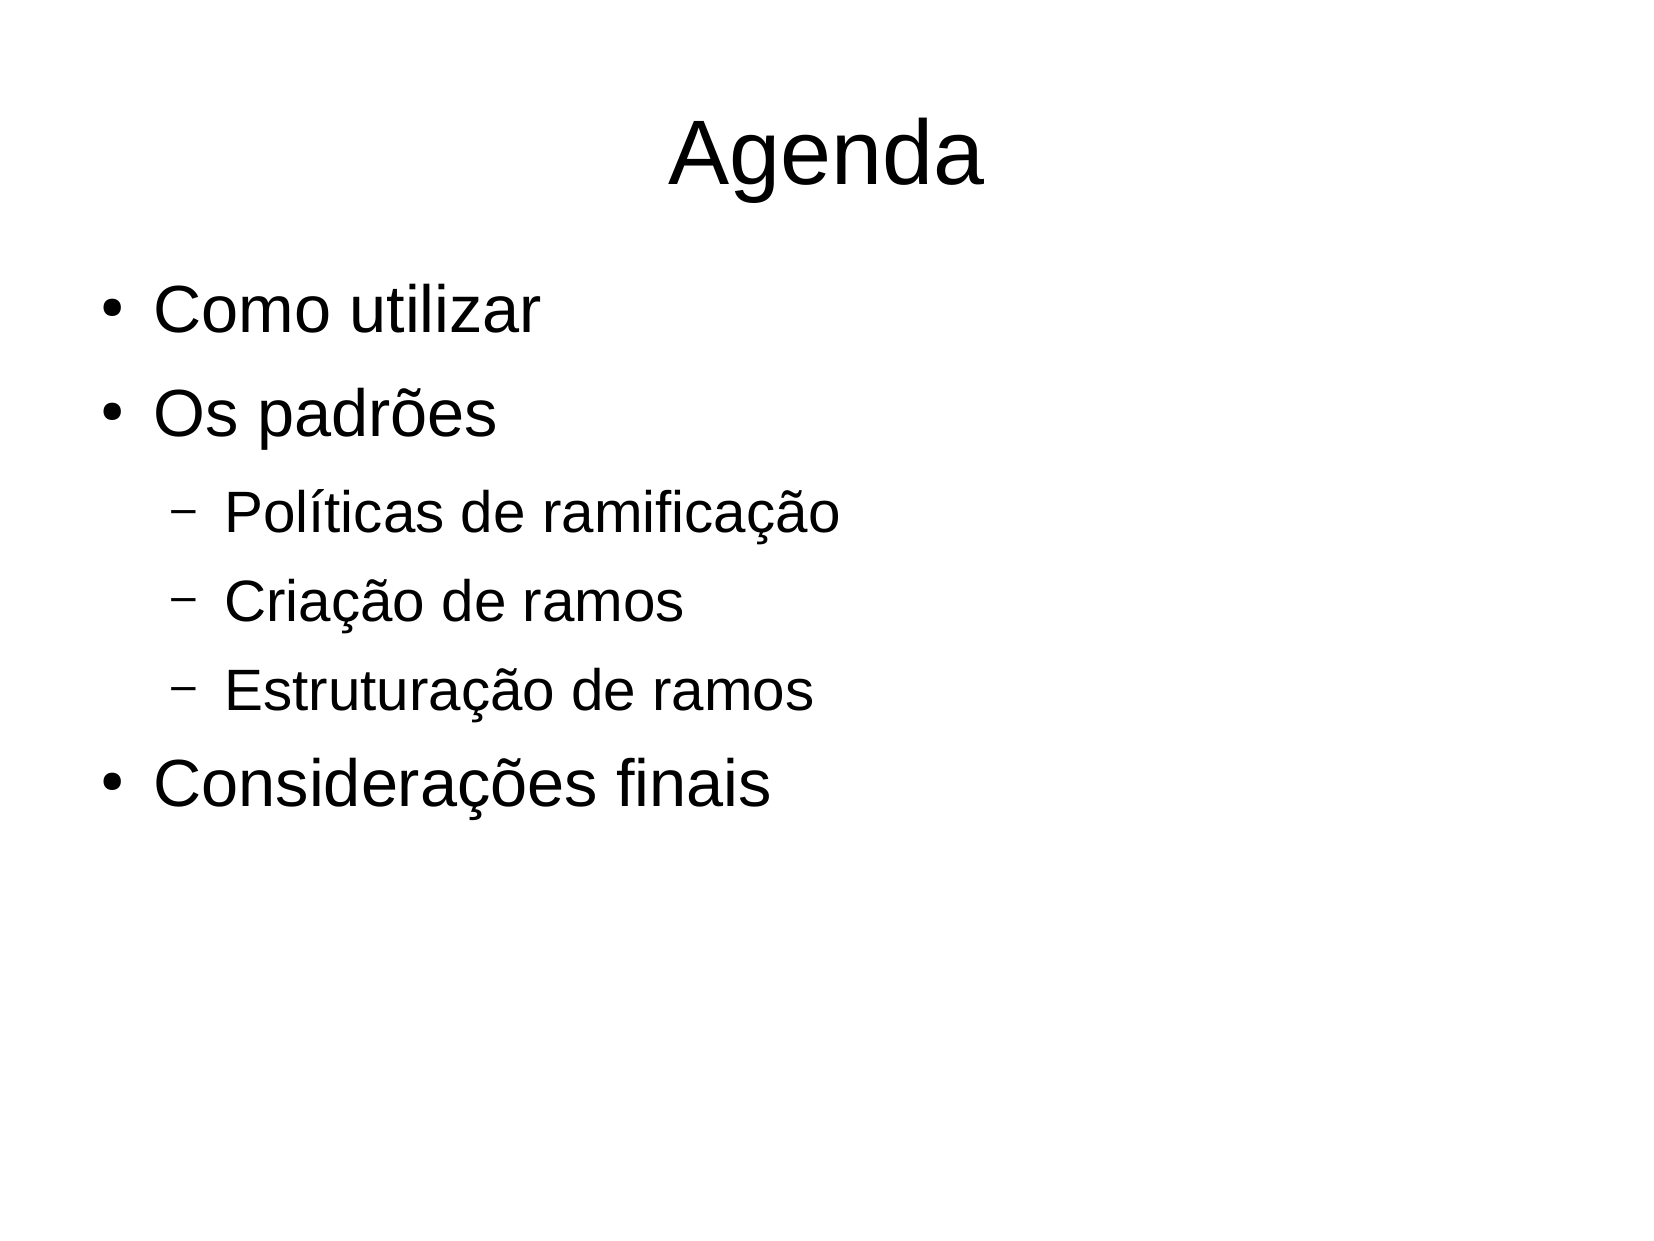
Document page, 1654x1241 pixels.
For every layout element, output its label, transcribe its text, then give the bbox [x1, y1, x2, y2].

title Agenda [82, 49, 1571, 257]
list Como utilizar Os padrões Políticas de ramificação Criação de ramos Estruturação de ramos Considerações finais [82, 271, 1571, 1111]
